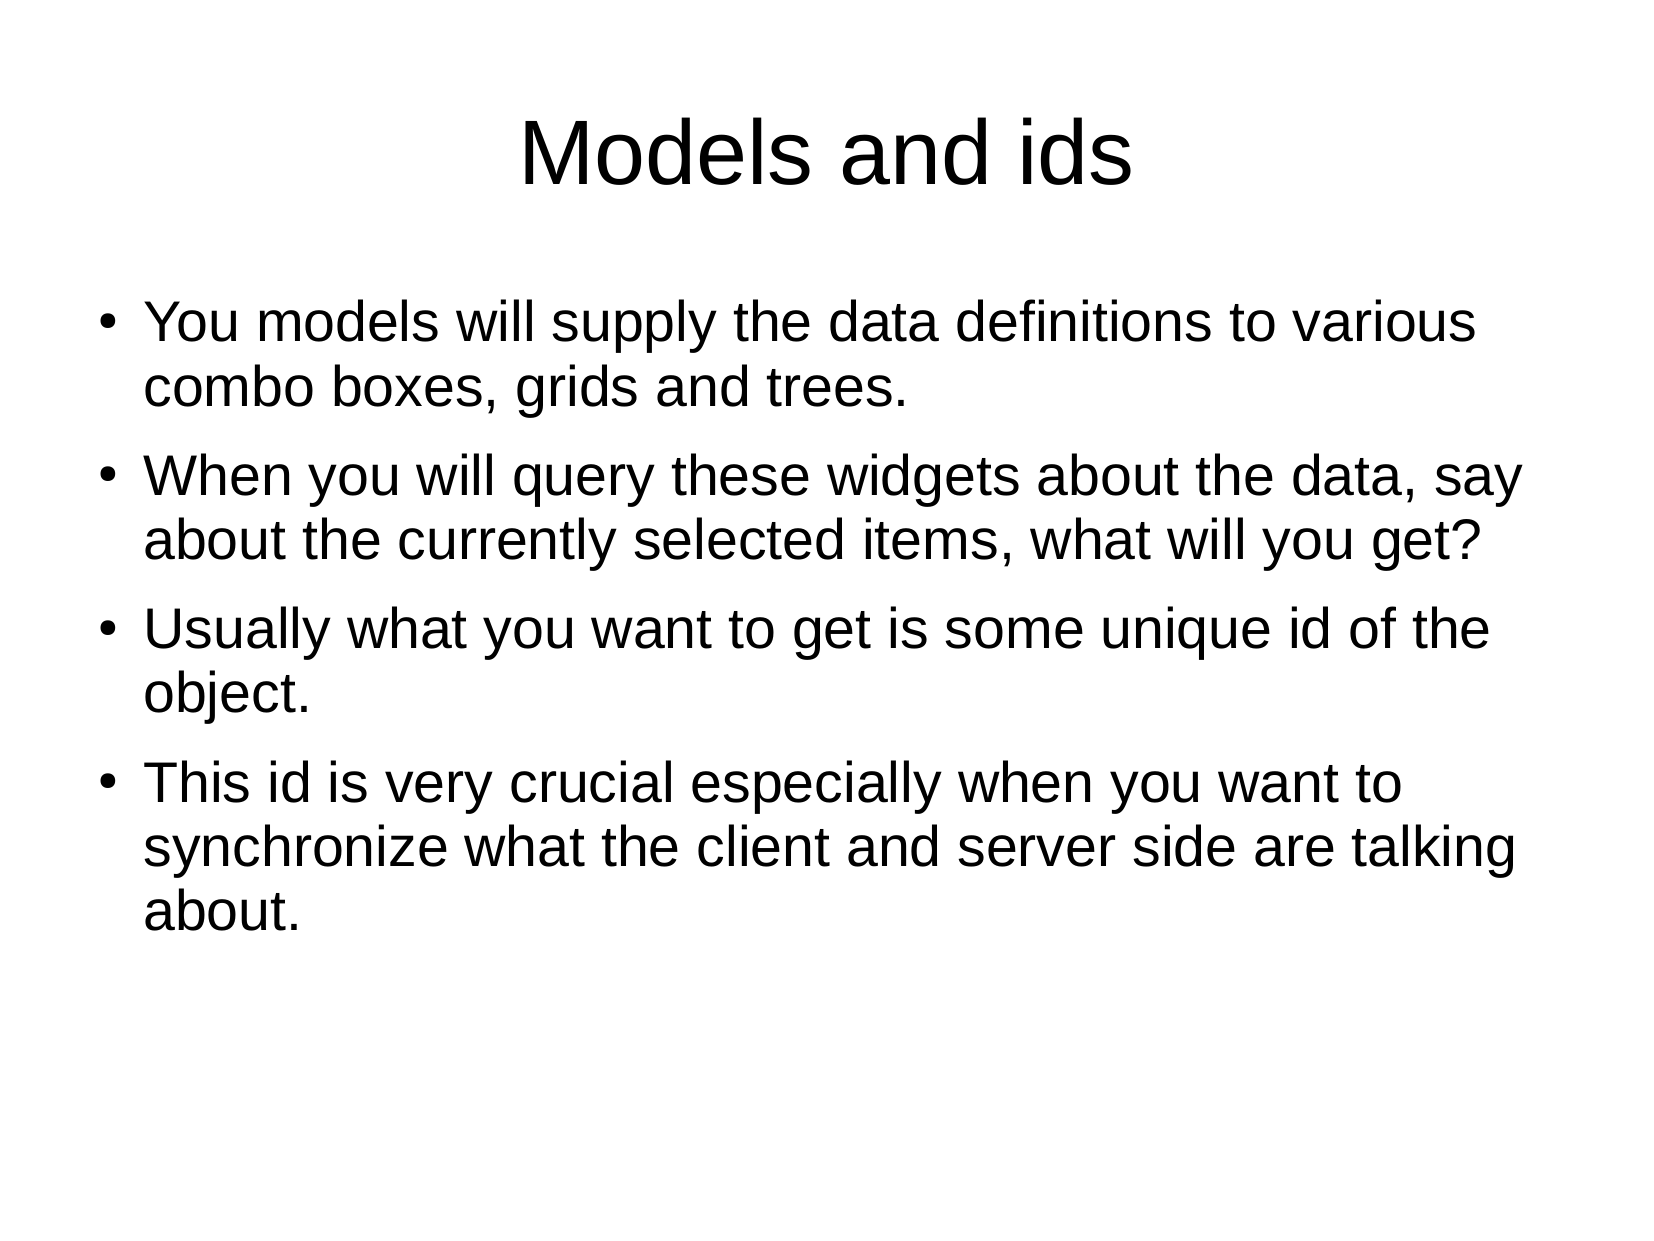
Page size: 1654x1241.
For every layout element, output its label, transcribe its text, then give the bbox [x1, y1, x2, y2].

list You models will supply the data definitions to various combo boxes, grids and trees. When you will query these widgets about the data, say about the currently selected items, what will you get? Usually what you want to get is some unique id of the object. This id is very crucial especially when you want to synchronize what the client and server side are talking about. [82, 290, 1538, 1010]
title Models and ids [82, 49, 1571, 257]
